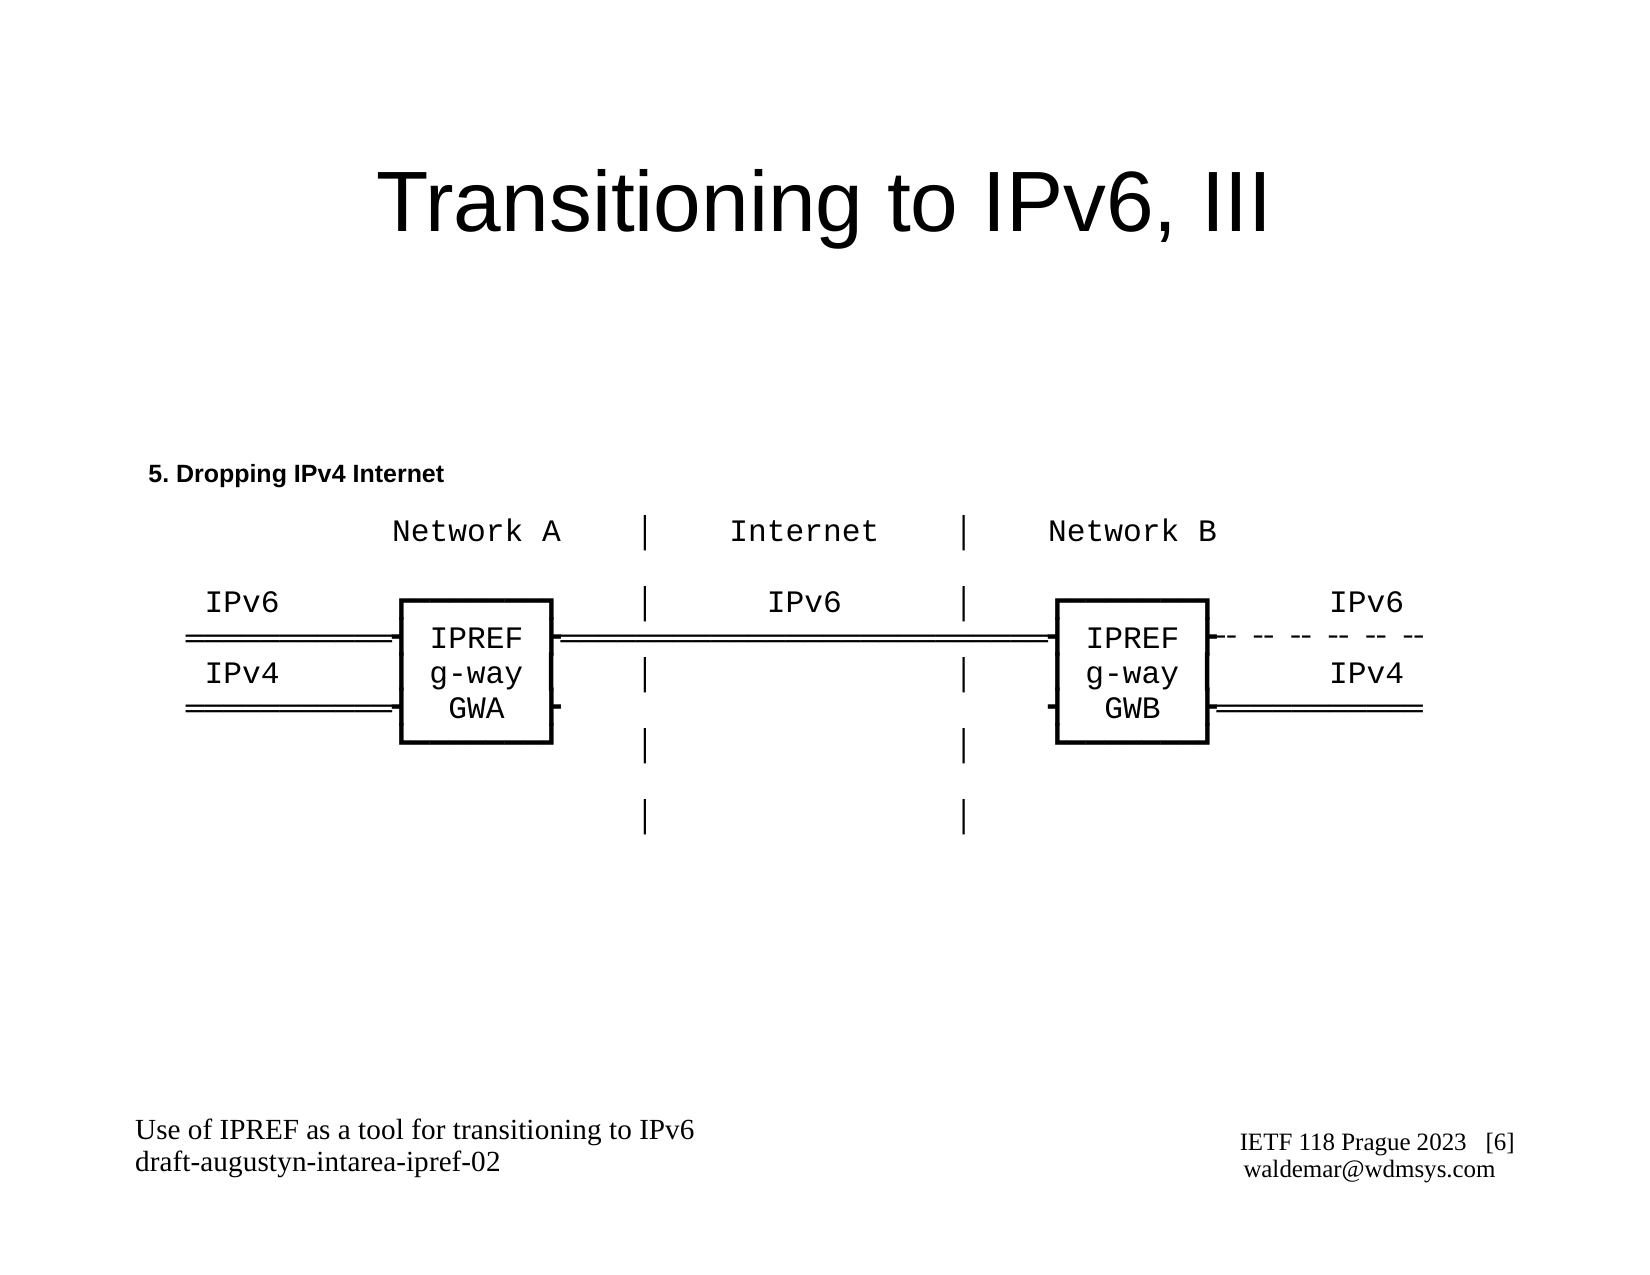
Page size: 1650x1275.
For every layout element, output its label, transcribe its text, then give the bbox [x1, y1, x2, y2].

title Transitioning to IPv6, III [135, 104, 1515, 298]
text_box 5. Dropping IPv4 Internet Network A │ Internet │ Network B IPv6 ┏━━━━━━━┓ │ IPv6 │ ┏━━━━━━━┓ IPv6 ═══════════┫ IPREF ┣══════════════════════════┫ IPREF ┣╌ ╌ ╌ ╌ ╌ ╌ IPv4 ┃ g-way ┃ │ │ ┃ g-way ┃ IPv4 ═══════════┫ GWA ┣ ┫ GWB ┣═══════════ ┗━━━━━━━┛ │ │ ┗━━━━━━━┛ │ │ [133, 452, 1540, 878]
